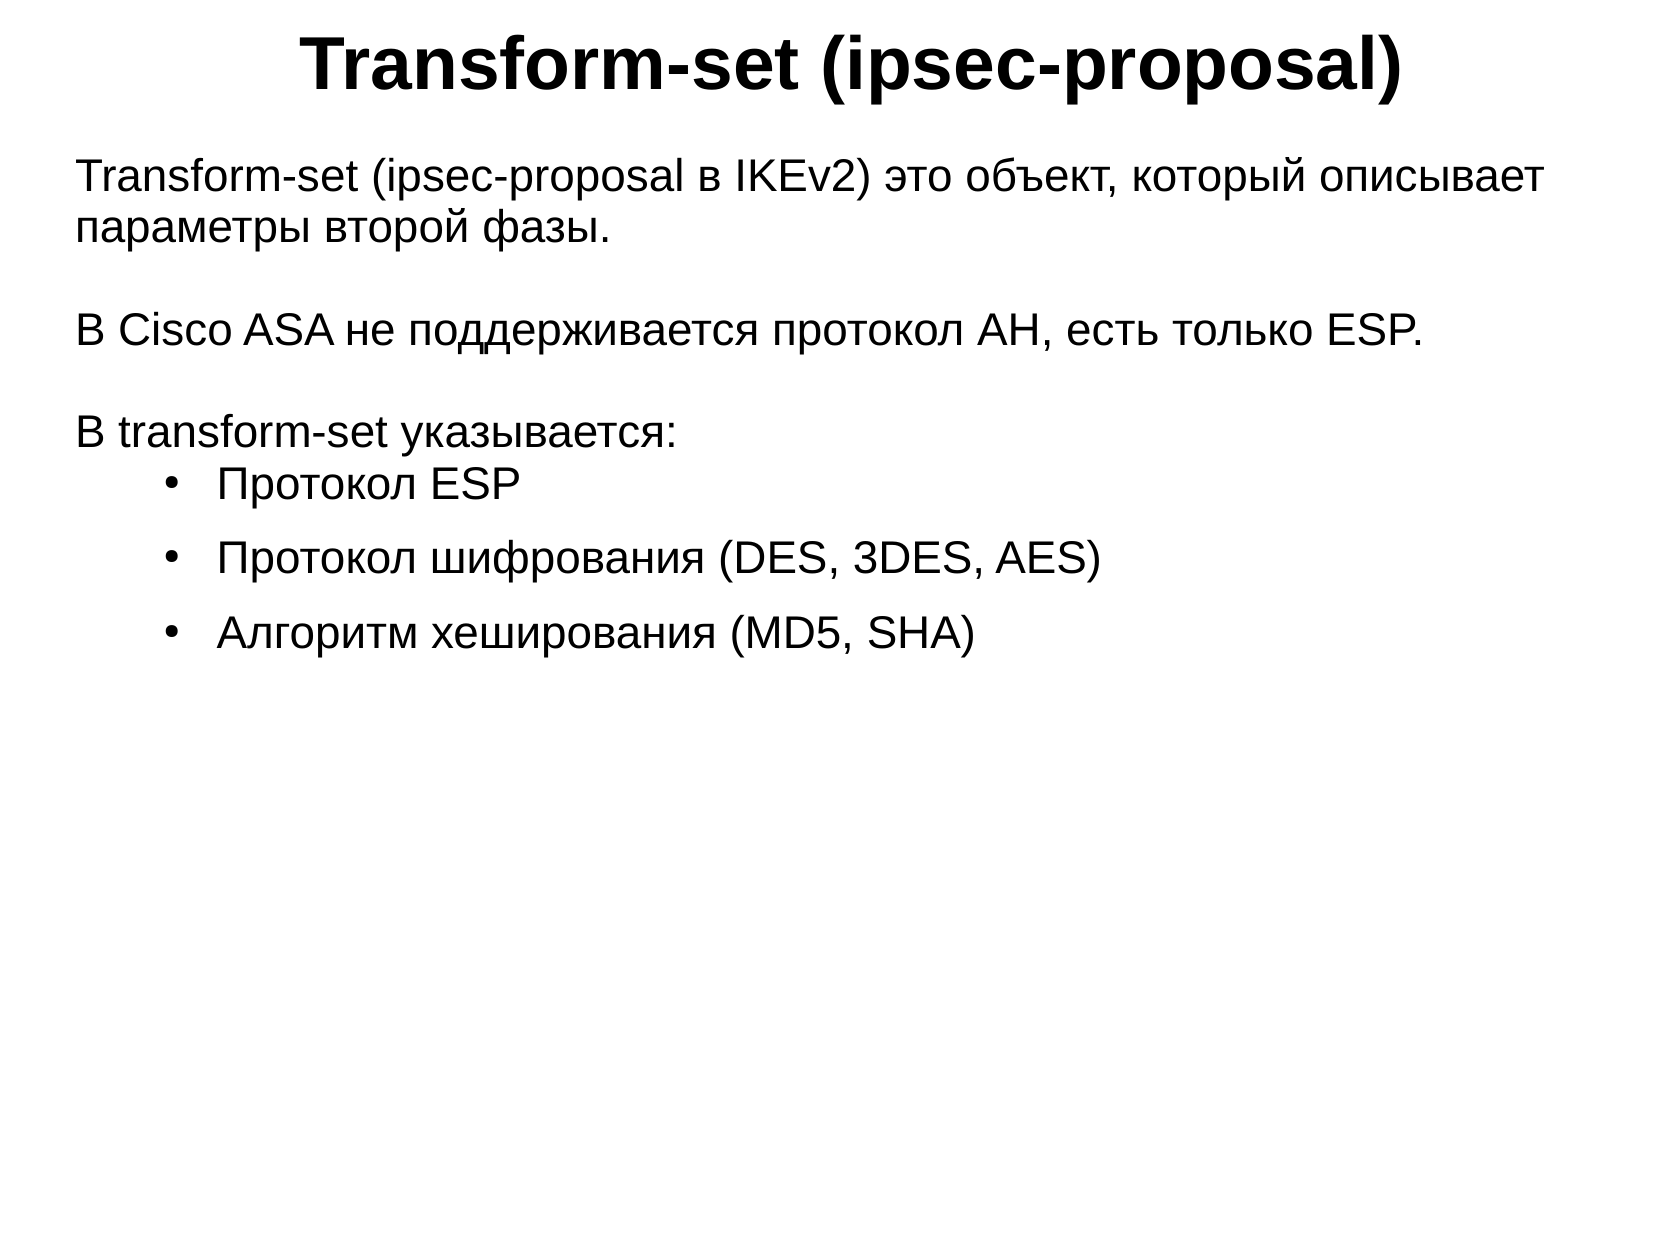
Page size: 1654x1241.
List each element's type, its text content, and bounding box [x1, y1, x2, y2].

list Transform-set (ipsec-proposal в IKEv2) это объект, который описывает параметры второй фазы. В Cisco ASA не поддерживается протокол AH, есть только ESP. В transform-set указывается: Протокол ESP Протокол шифрования (DES, 3DES, AES) Алгоритм хеширования (MD5, SHA) [75, 150, 1613, 1209]
text_box Transform-set (ipsec-proposal) [64, 37, 1613, 113]
